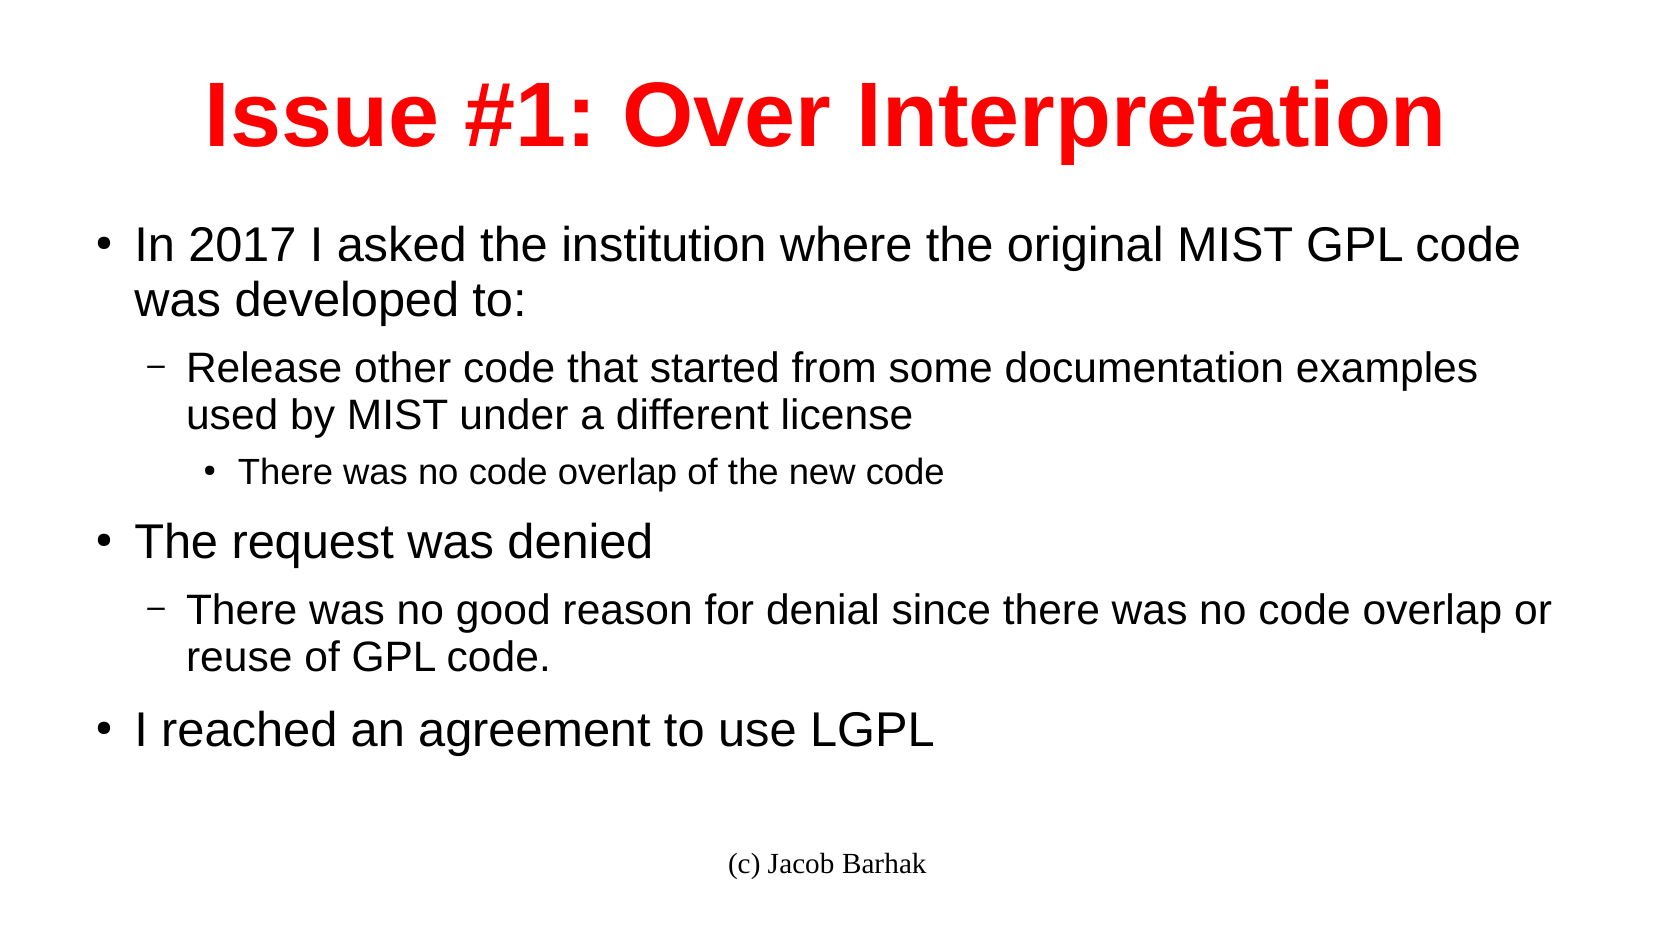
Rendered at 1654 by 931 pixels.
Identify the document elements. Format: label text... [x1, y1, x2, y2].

list In 2017 I asked the institution where the original MIST GPL code was developed to: Release other code that started from some documentation examples used by MIST under a different license There was no code overlap of the new code The request was denied There was no good reason for denial since there was no code overlap or reuse of GPL code. I reached an agreement to use LGPL [82, 217, 1571, 758]
title Issue #1: Over Interpretation [82, 37, 1571, 193]
